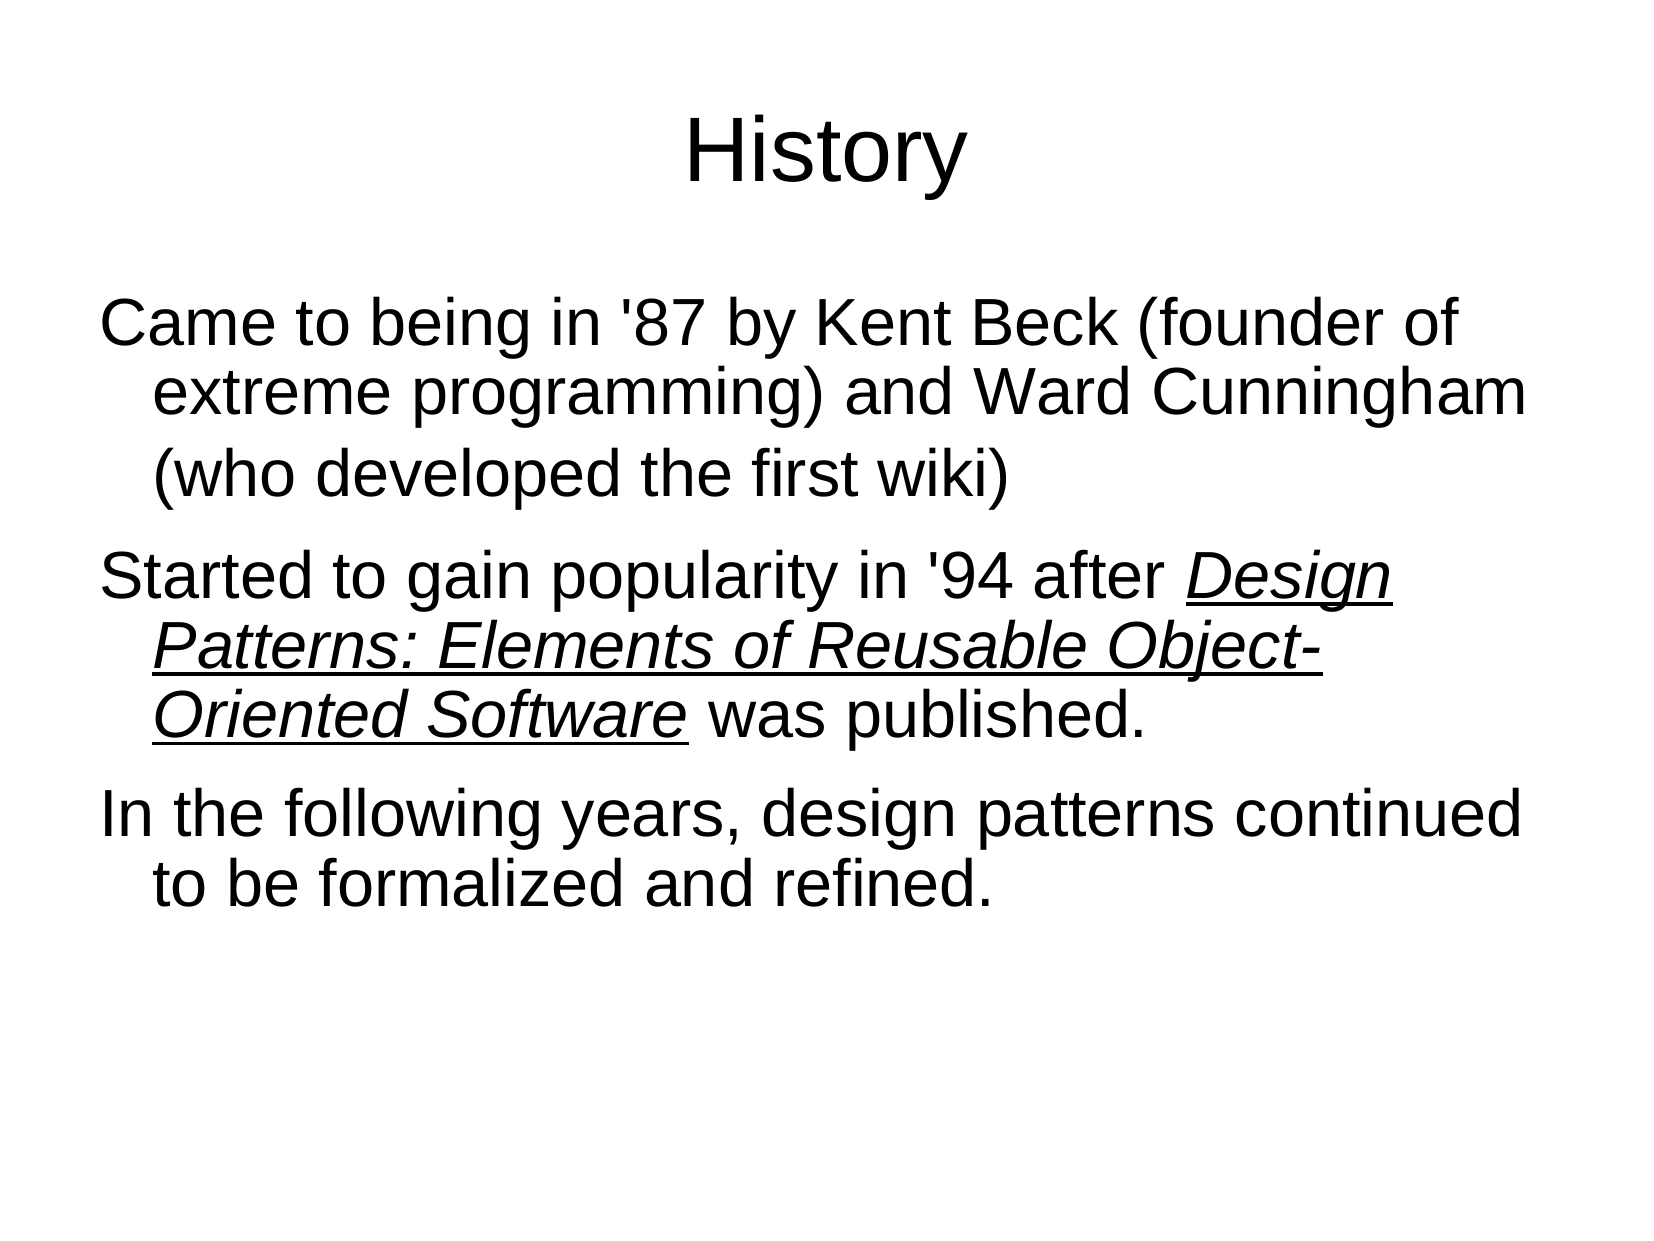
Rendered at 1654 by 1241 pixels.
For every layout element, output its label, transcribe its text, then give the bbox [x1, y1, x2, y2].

title History [82, 56, 1571, 249]
list Came to being in '87 by Kent Beck (founder of extreme programming) and Ward Cunningham (who developed the first wiki)‏ Started to gain popularity in '94 after Design Patterns: Elements of Reusable Object-Oriented Software was published. In the following years, design patterns continued to be formalized and refined. [82, 290, 1571, 1094]
